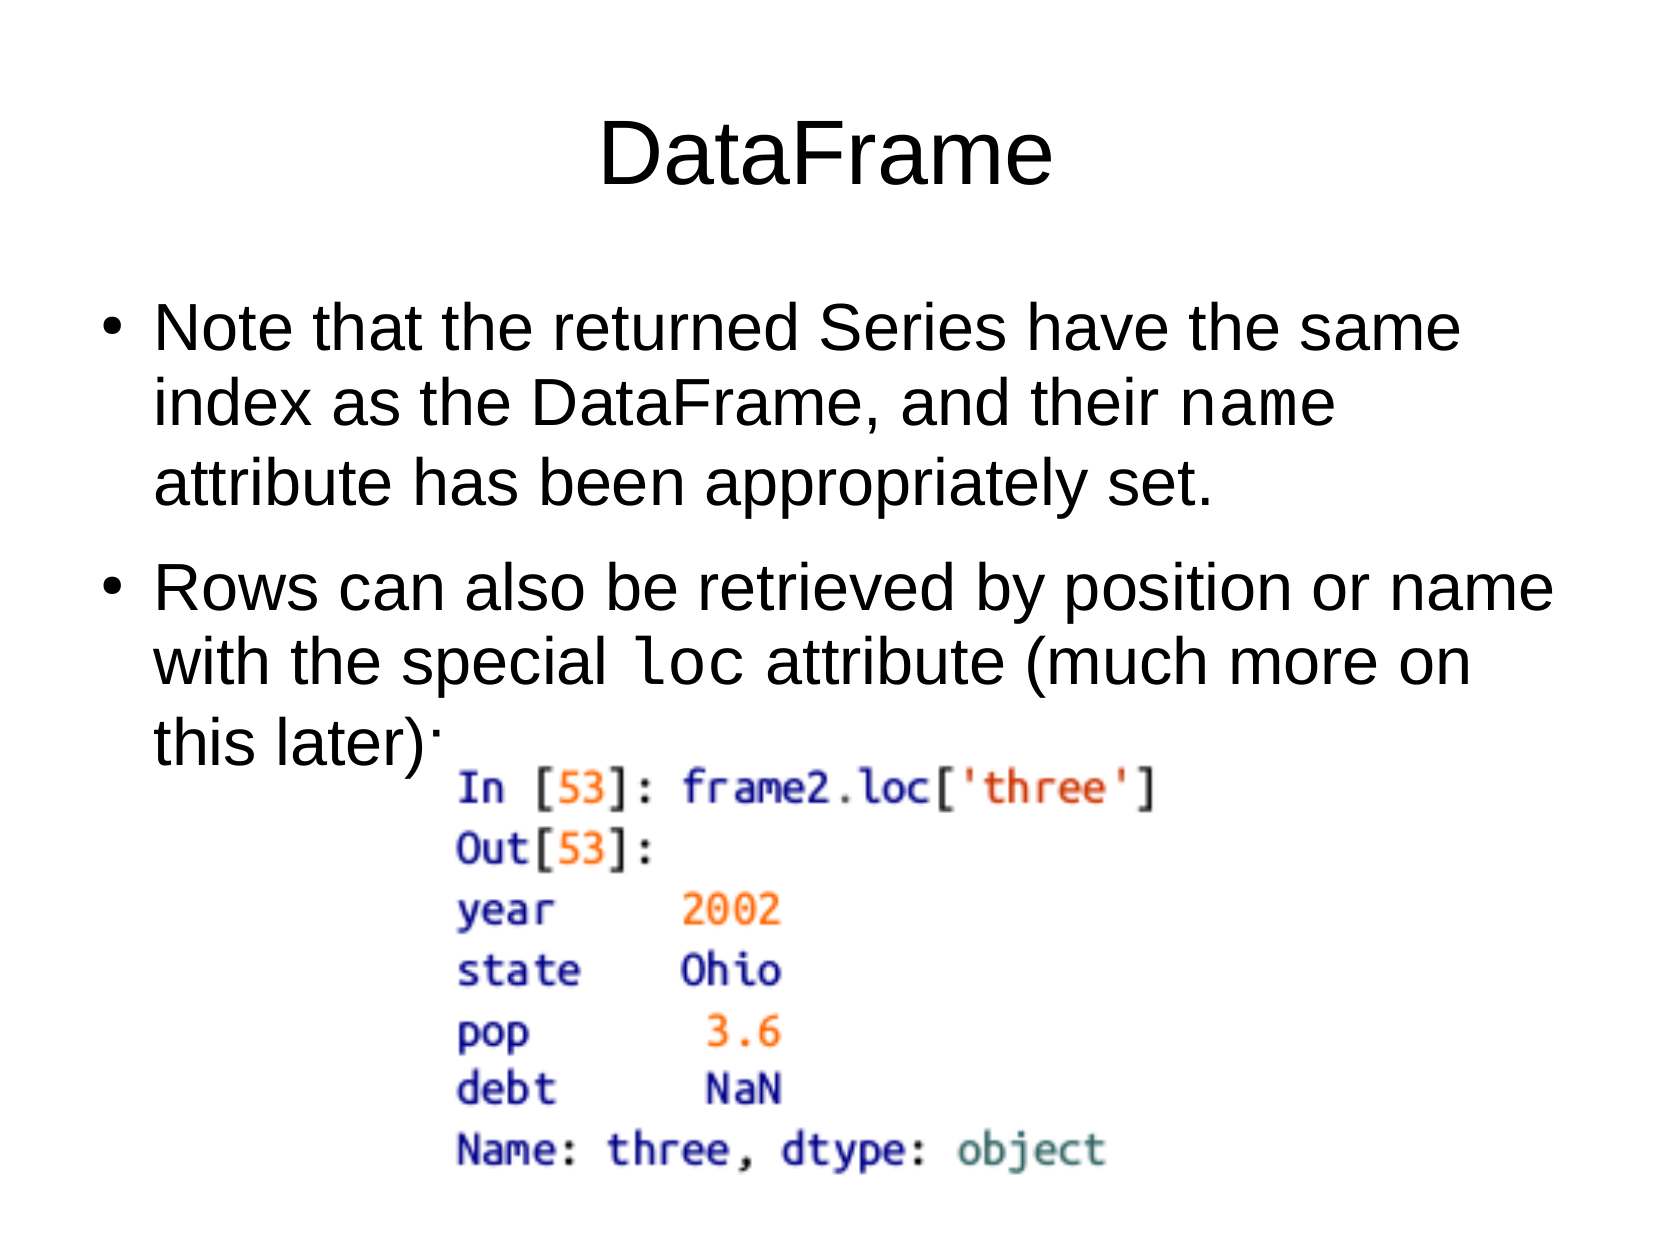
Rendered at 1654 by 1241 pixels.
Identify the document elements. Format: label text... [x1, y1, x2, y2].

list Note that the returned Series have the same index as the DataFrame, and their name attribute has been appropriately set. Rows can also be retrieved by position or name with the special loc attribute (much more on this later): [82, 290, 1571, 1010]
picture [430, 749, 1189, 1184]
title DataFrame [82, 49, 1571, 257]
